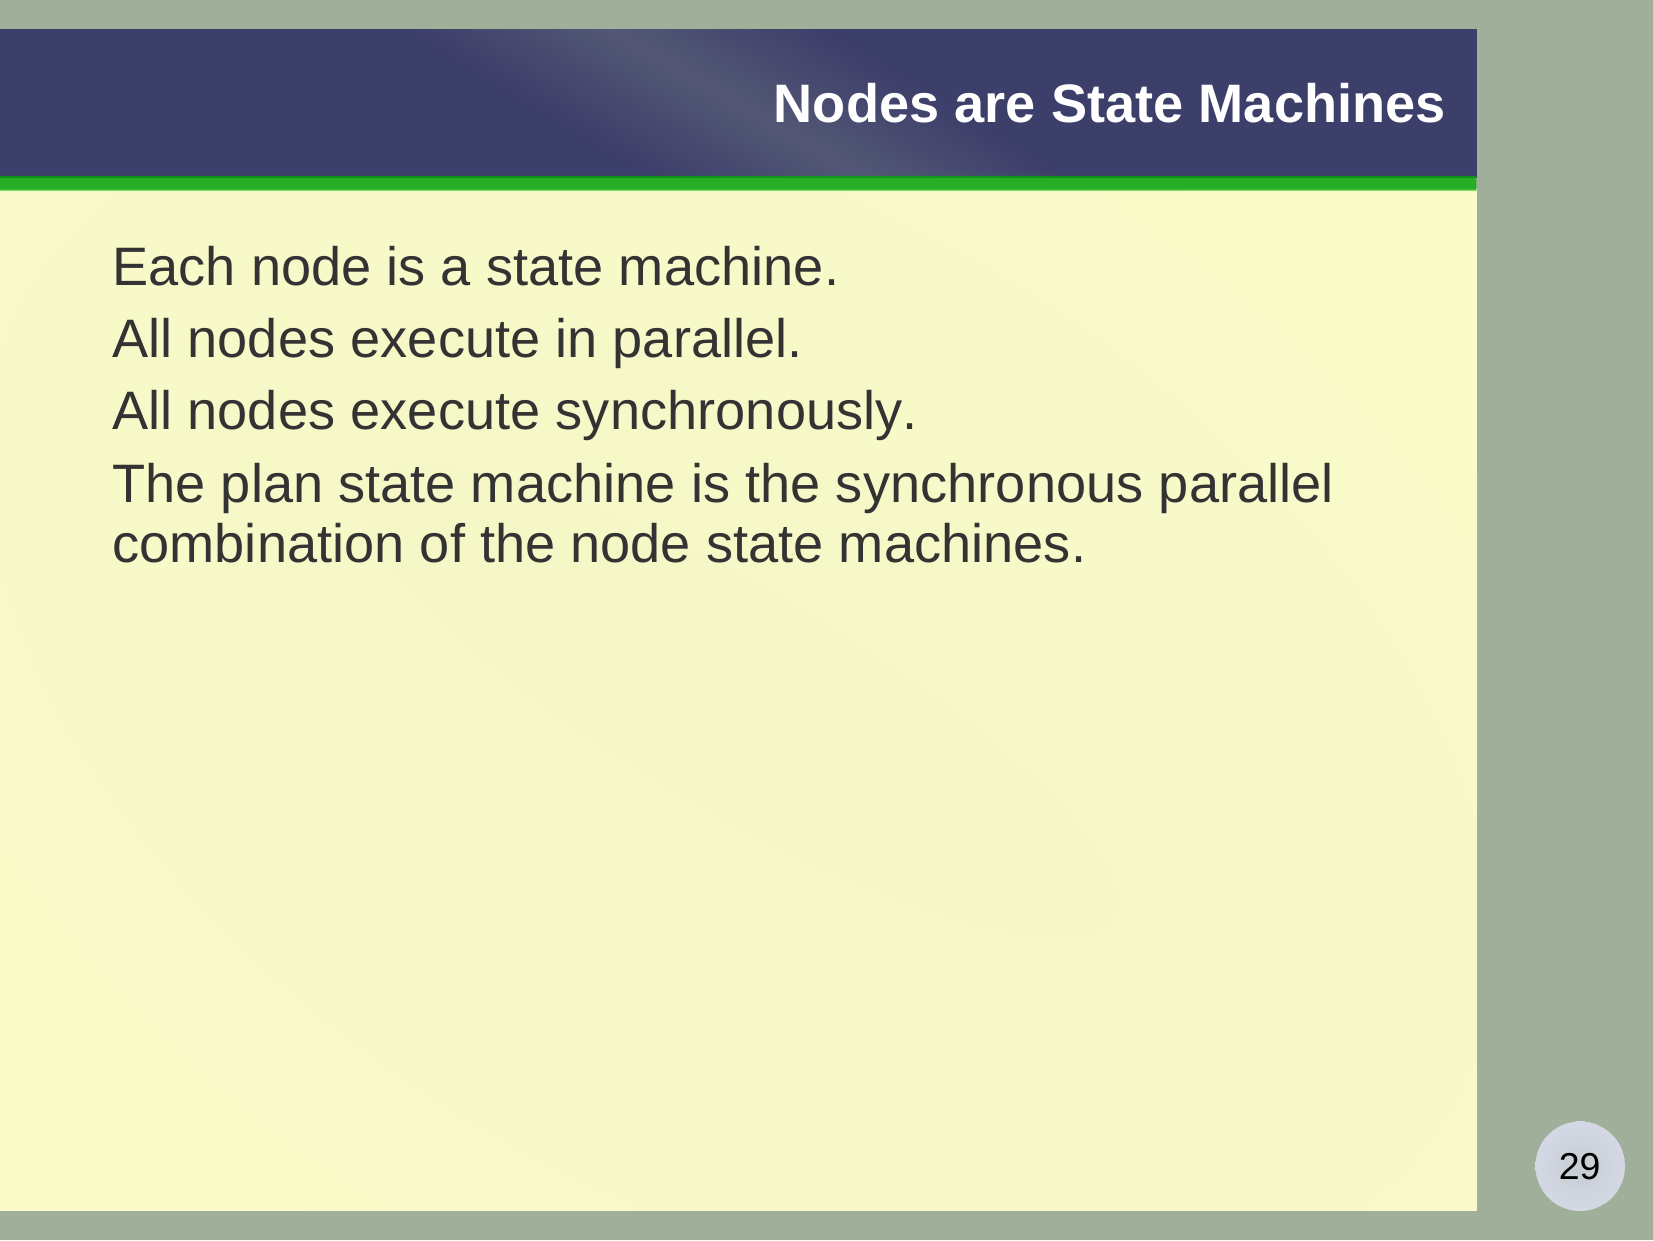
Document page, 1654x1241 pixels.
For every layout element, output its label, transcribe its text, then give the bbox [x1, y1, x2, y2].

title Nodes are State Machines [29, 59, 1447, 148]
list Each node is a state machine. All nodes execute in parallel. All nodes execute synchronously. The plan state machine is the synchronous parallel combination of the node state machines. [59, 236, 1418, 1182]
